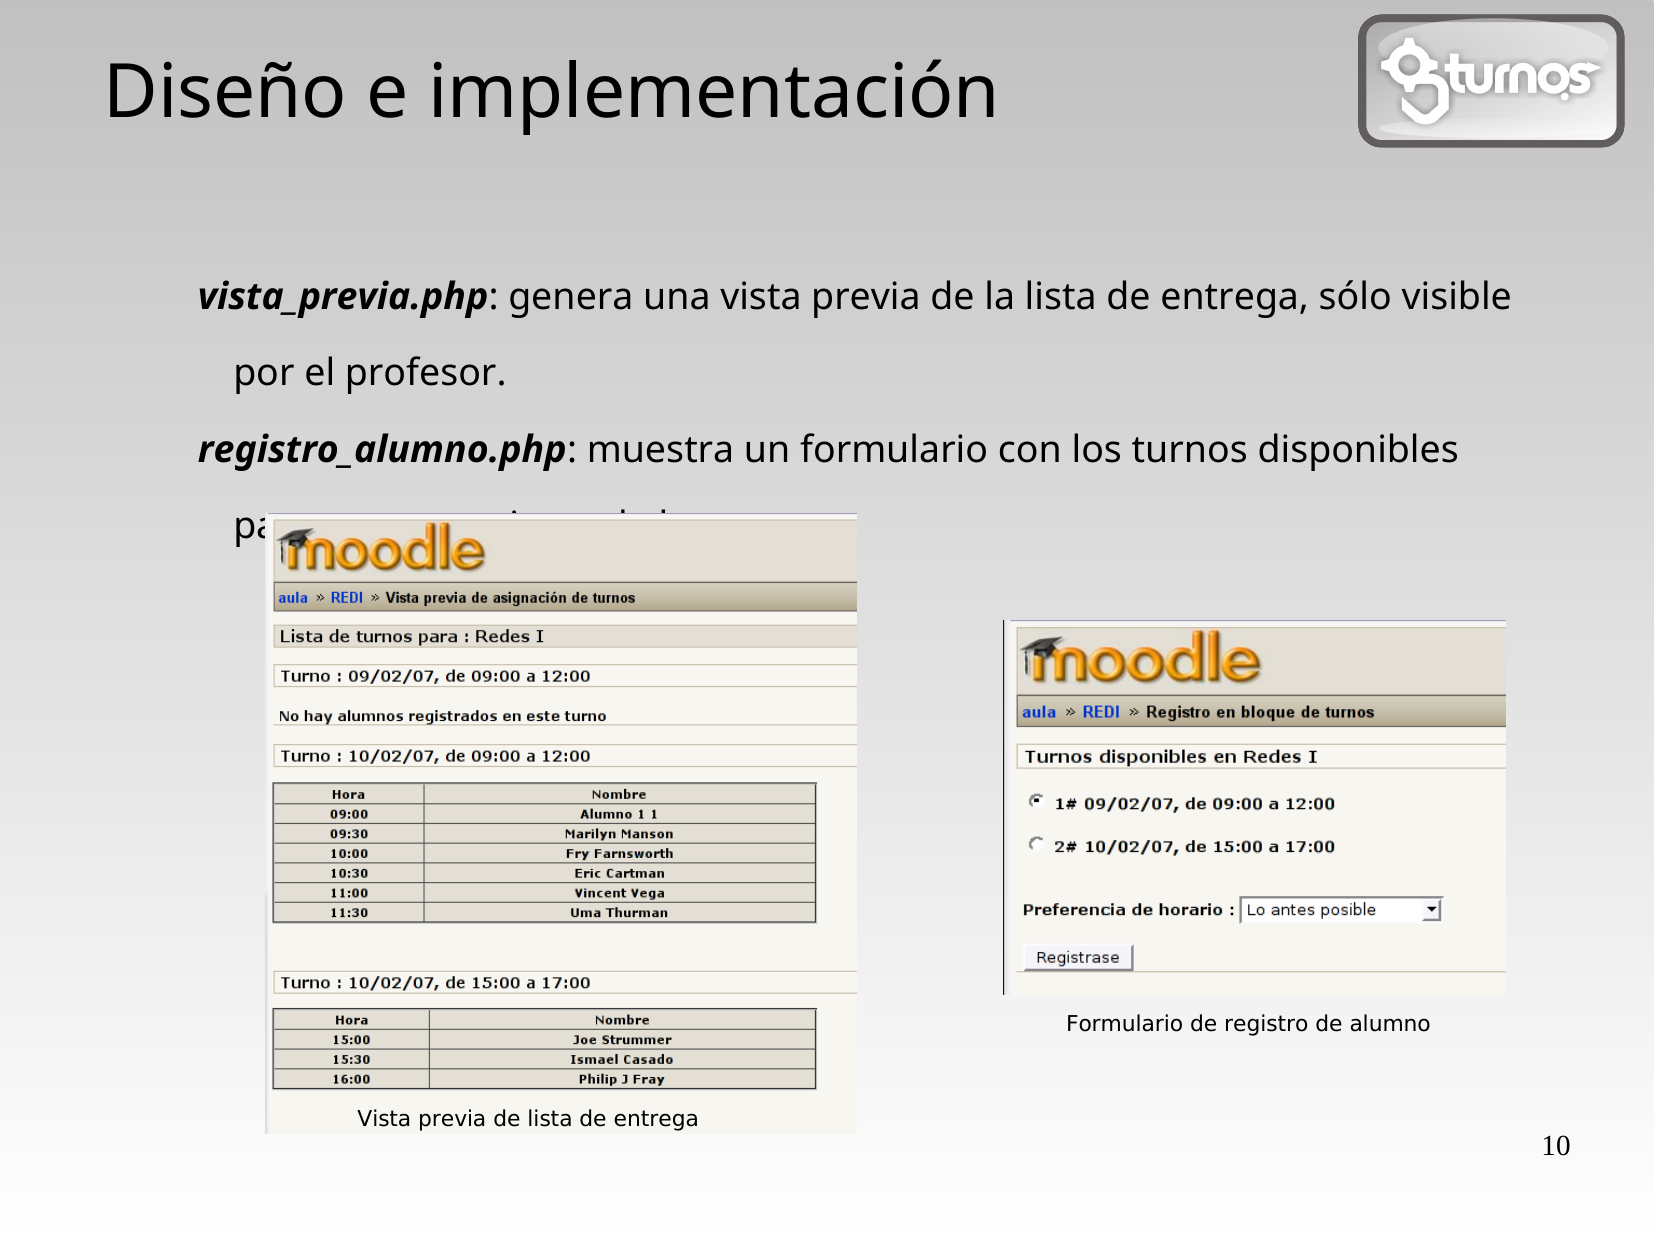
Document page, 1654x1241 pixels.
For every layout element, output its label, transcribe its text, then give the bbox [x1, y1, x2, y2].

text_box vista_previa.php: genera una vista previa de la lista de entrega, sólo visible por el profesor. registro_alumno.php: muestra un formulario con los turnos disponibles para que se registre el alumno. [147, 236, 1536, 491]
picture [265, 513, 857, 1134]
text_box Formulario de registro de alumno [1051, 1003, 1447, 1045]
text_box Diseño e implementación [88, 29, 967, 132]
text_box Vista previa de lista de entrega [342, 1098, 715, 1139]
picture [1003, 620, 1506, 995]
picture [1358, 14, 1625, 148]
